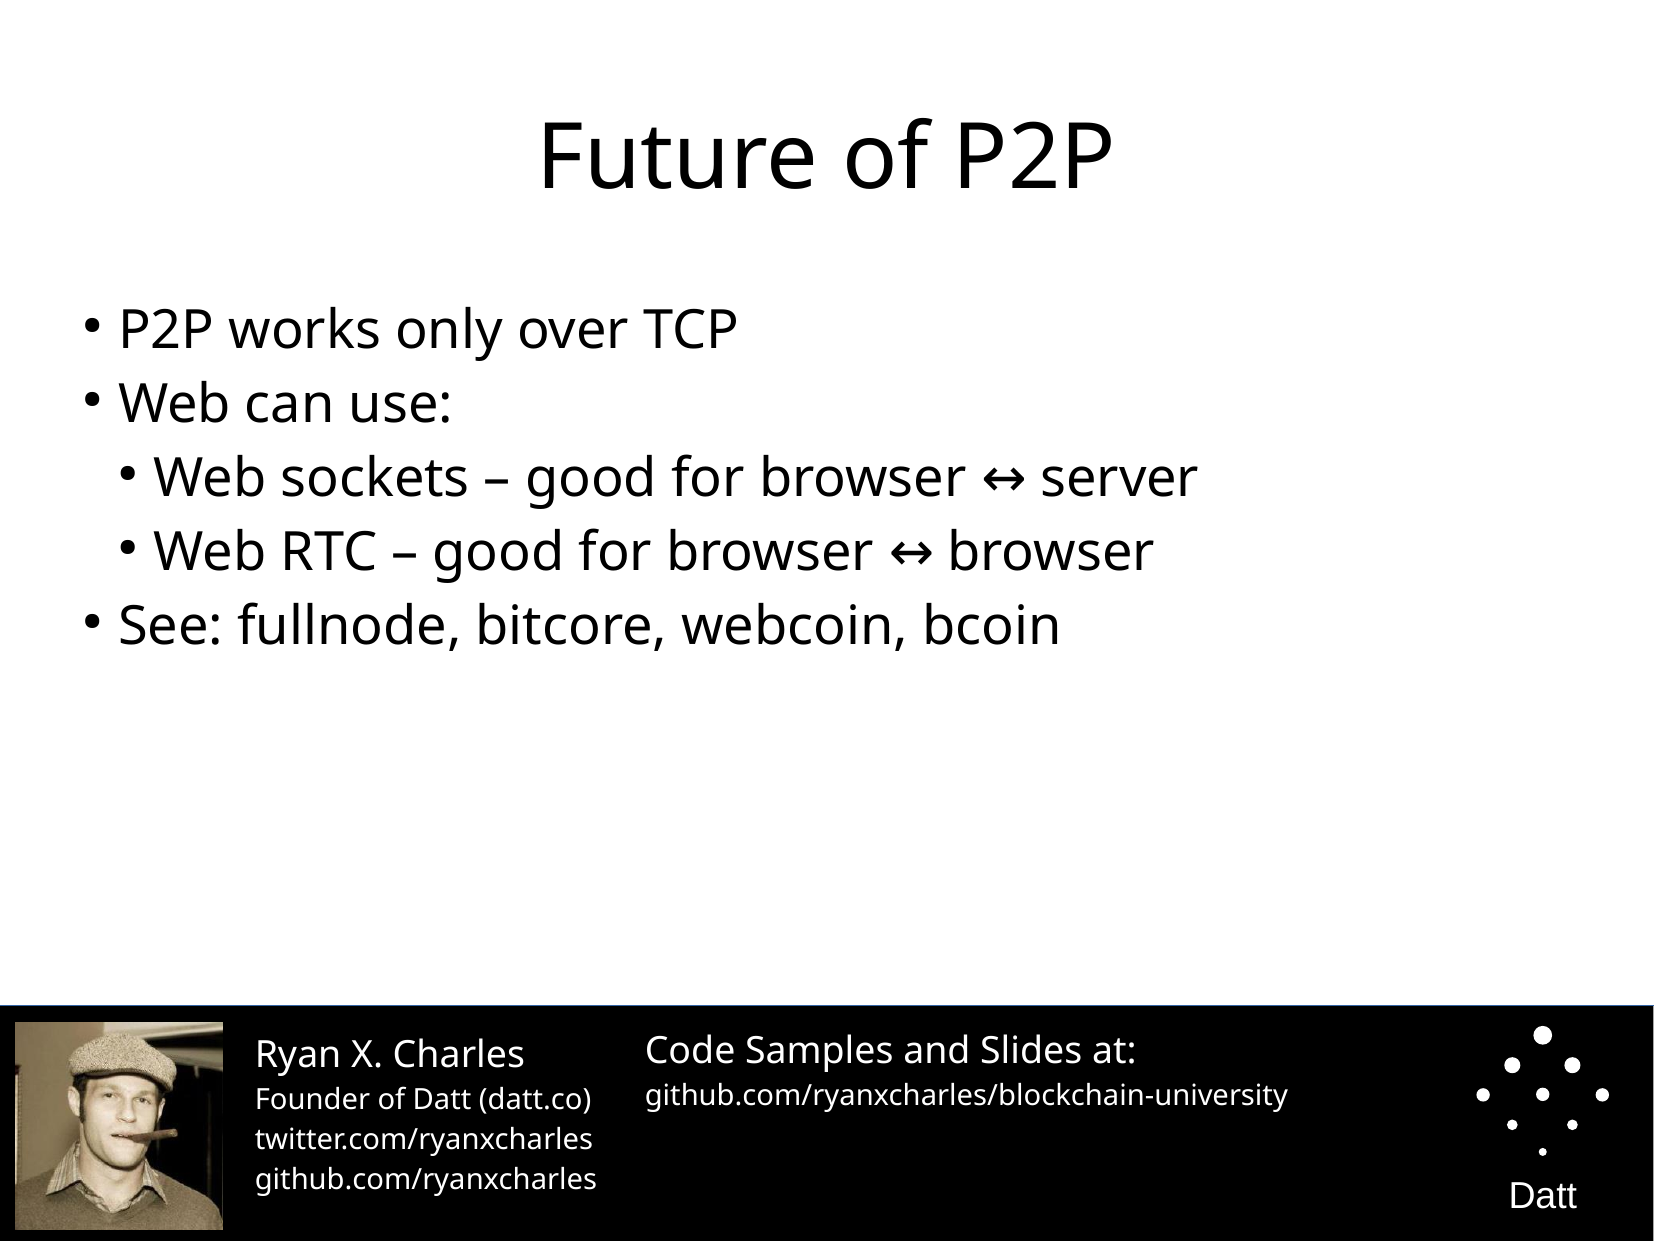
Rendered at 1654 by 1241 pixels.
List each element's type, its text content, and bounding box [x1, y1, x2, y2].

picture [1475, 1023, 1611, 1159]
title Future of P2P [82, 49, 1571, 257]
picture [15, 1022, 223, 1231]
subtitle P2P works only over TCP Web can use: Web sockets – good for browser ↔ server Web RTC – good for browser ↔ browser See: fullnode, bitcore, webcoin, bcoin [82, 290, 1571, 1005]
text_box Code Samples and Slides at: github.com/ryanxcharles/blockchain-university [630, 1015, 1403, 1156]
text_box Ryan X. Charles Founder of Datt (datt.co) twitter.com/ryanxcharles github.com/ryanxcharles [240, 1020, 976, 1241]
text_box [0, 1005, 1654, 1241]
text_box Datt [1452, 1167, 1633, 1241]
